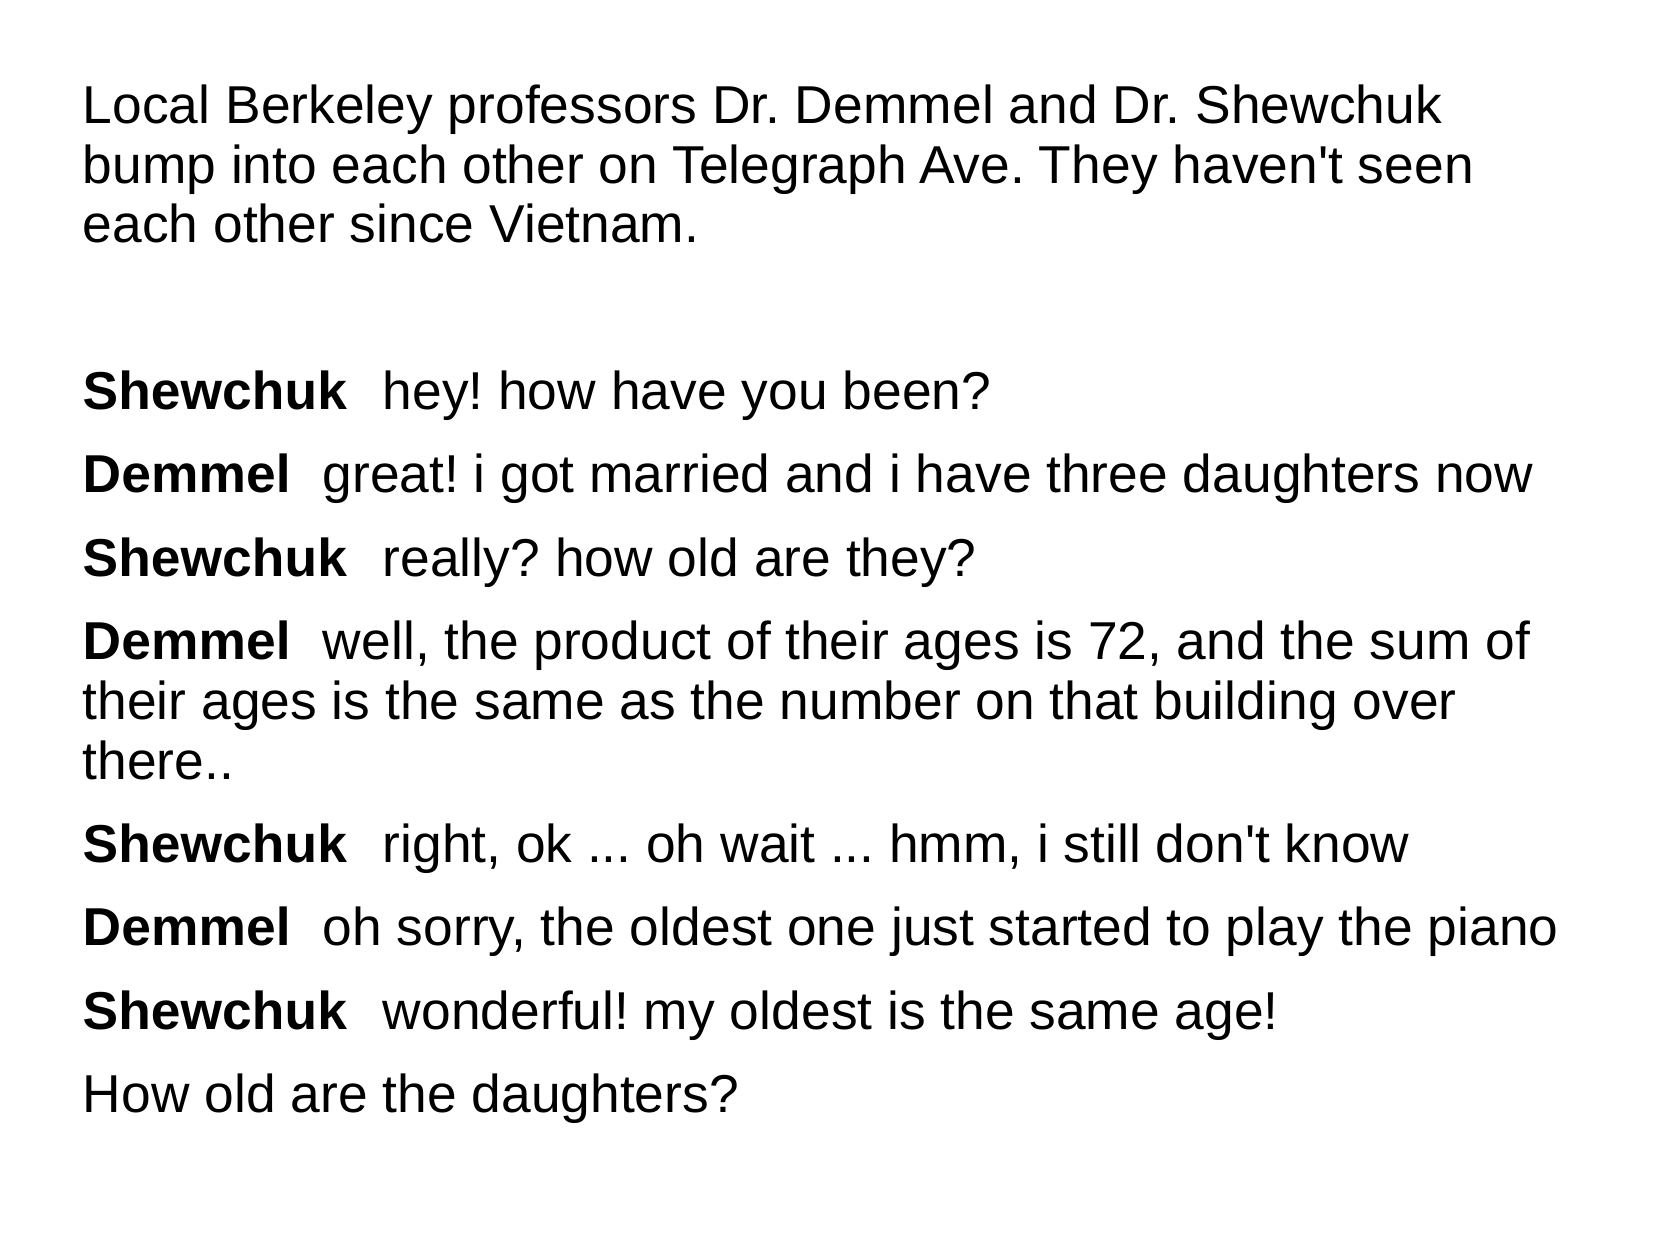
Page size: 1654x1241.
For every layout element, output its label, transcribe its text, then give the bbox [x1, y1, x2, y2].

list Local Berkeley professors Dr. Demmel and Dr. Shewchuk bump into each other on Telegraph Ave. They haven't seen each other since Vietnam. Shewchuk hey! how have you been? Demmel great! i got married and i have three daughters now Shewchuk really? how old are they? Demmel well, the product of their ages is 72, and the sum of their ages is the same as the number on that building over there.. Shewchuk right, ok ... oh wait ... hmm, i still don't know Demmel oh sorry, the oldest one just started to play the piano Shewchuk wonderful! my oldest is the same age! How old are the daughters? [82, 75, 1571, 1126]
